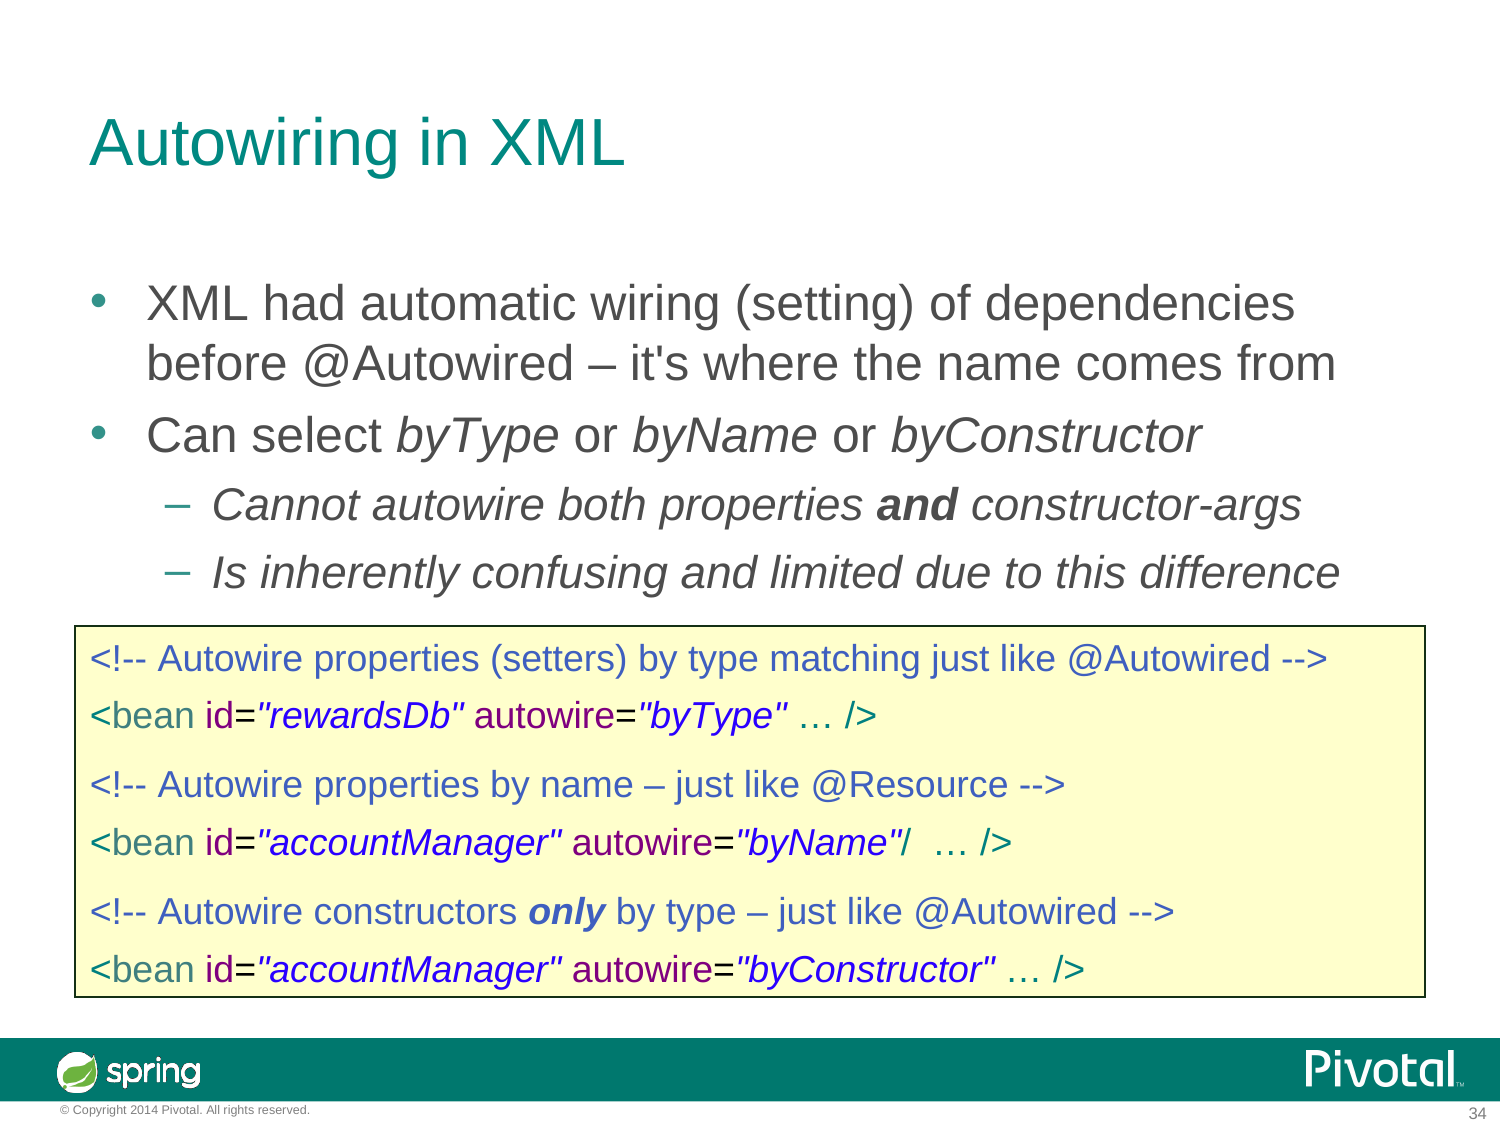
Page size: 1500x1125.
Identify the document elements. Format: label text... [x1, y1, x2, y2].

title Autowiring in XML [75, 45, 1426, 233]
picture [1306, 1050, 1464, 1087]
list <!-- Autowire properties (setters) by type matching just like @Autowired --> <bean id="rewardsDb" autowire="byType" … /> <!-- Autowire properties by name – just like @Resource --> <bean id="accountManager" autowire="byName"/ … /> <!-- Autowire constructors only by type – just like @Autowired --> <bean id="accountManager" autowire="byConstructor" … /> [75, 626, 1426, 998]
list XML had automatic wiring (setting) of dependencies before @Autowired – it's where the name comes from Can select byType or byName or byConstructor Cannot autowire both properties and constructor-args Is inherently confusing and limited due to this difference [75, 998, 1426, 1005]
picture [32, 1041, 210, 1103]
list XML had automatic wiring (setting) of dependencies before @Autowired – it's where the name comes from Can select byType or byName or byConstructor Cannot autowire both properties and constructor-args Is inherently confusing and limited due to this difference [75, 262, 1426, 625]
